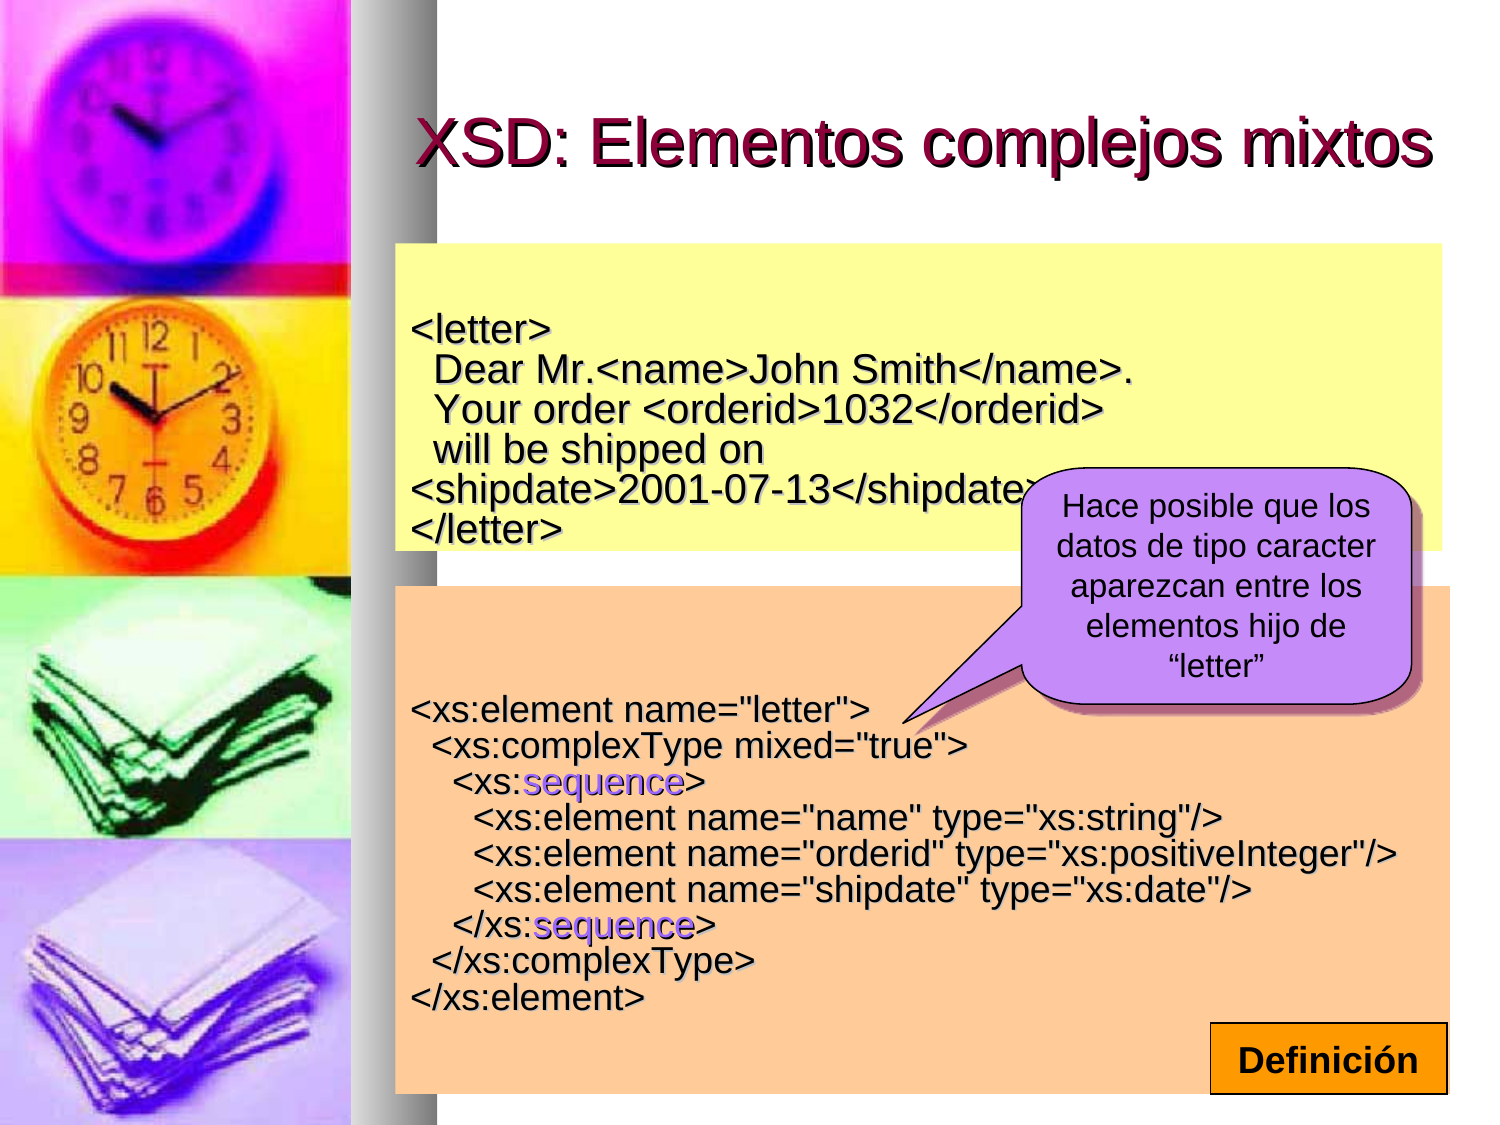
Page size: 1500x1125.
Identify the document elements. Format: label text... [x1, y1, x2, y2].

list <xs:element name="letter"> <xs:complexType mixed="true"> <xs:sequence> <xs:element name="name" type="xs:string"/> <xs:element name="orderid" type="xs:positiveInteger"/> <xs:element name="shipdate" type="xs:date"/> </xs:sequence> </xs:complexType> </xs:element> [395, 586, 1450, 1094]
text_box Hace posible que los datos de tipo caracter aparezcan entre los elementos hijo de “letter” [902, 467, 1412, 724]
picture [0, 0, 351, 1125]
list <letter> Dear Mr.<name>John Smith</name>. Your order <orderid>1032</orderid> will be shipped on <shipdate>2001-07-13</shipdate>. </letter> [395, 243, 1443, 551]
title XSD: Elementos complejos mixtos [399, 37, 1450, 238]
text_box Definición [1210, 1023, 1447, 1094]
